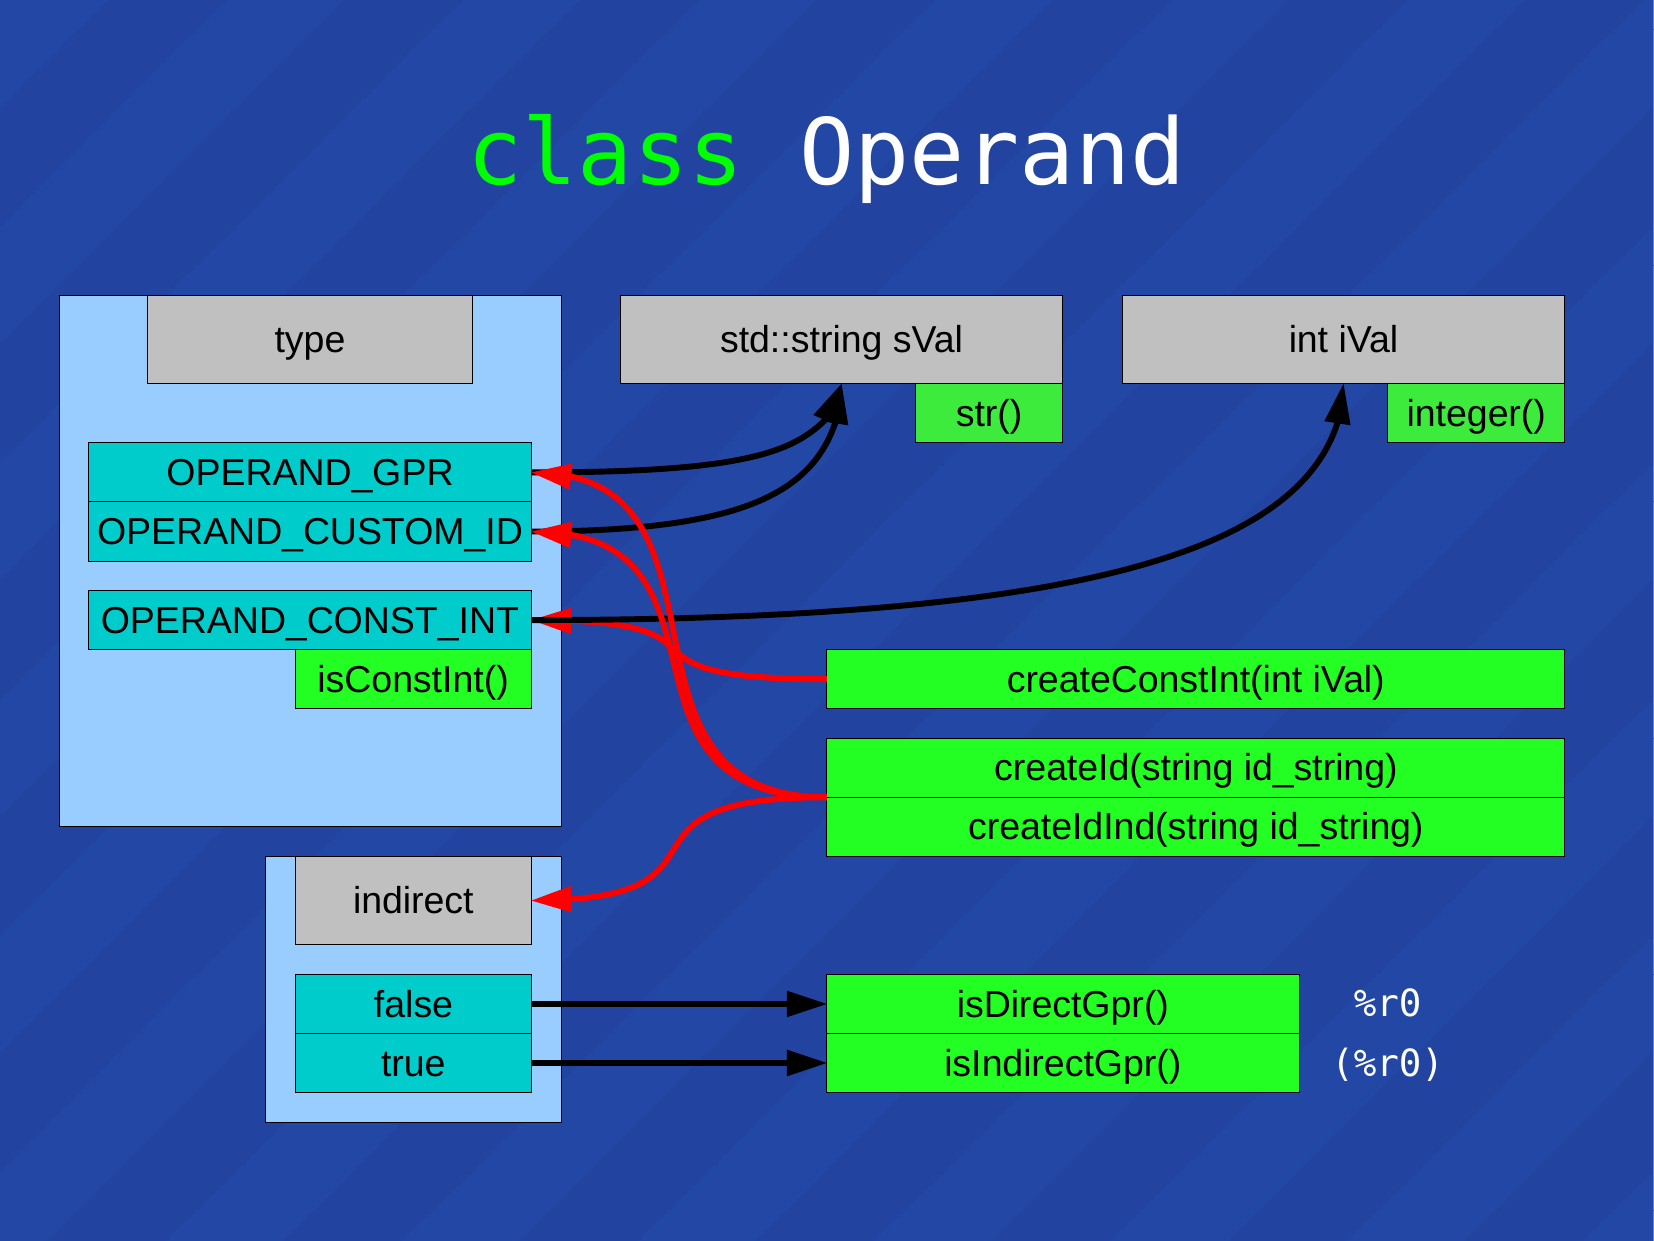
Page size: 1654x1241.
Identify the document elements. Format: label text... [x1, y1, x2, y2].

title class Operand [82, 49, 1571, 257]
text_box %r0 [1299, 974, 1477, 1033]
picture [0, 0, 1654, 1241]
text_box integer() [1387, 383, 1565, 443]
text_box [265, 856, 562, 1123]
text_box [532, 856, 562, 900]
text_box (%r0) [1299, 1033, 1477, 1093]
text_box type [147, 295, 473, 384]
text_box false [295, 974, 532, 1033]
text_box OPERAND_GPR [88, 442, 532, 501]
text_box indirect [295, 856, 532, 945]
text_box OPERAND_CONST_INT [88, 590, 532, 650]
text_box std::string sVal [620, 295, 1063, 384]
text_box createConstInt(int iVal) [826, 649, 1565, 709]
text_box true [295, 1033, 532, 1093]
text_box [532, 476, 562, 528]
text_box [59, 295, 562, 827]
text_box isDirectGpr() [826, 974, 1299, 1033]
text_box createId(string id_string) [826, 738, 1565, 797]
text_box OPERAND_CUSTOM_ID [88, 501, 532, 562]
text_box int iVal [1122, 295, 1565, 384]
text_box str() [915, 383, 1063, 443]
text_box createIdInd(string id_string) [826, 797, 1565, 857]
text_box isConstInt() [295, 649, 532, 709]
text_box isIndirectGpr() [826, 1033, 1299, 1093]
text_box [532, 1007, 562, 1060]
